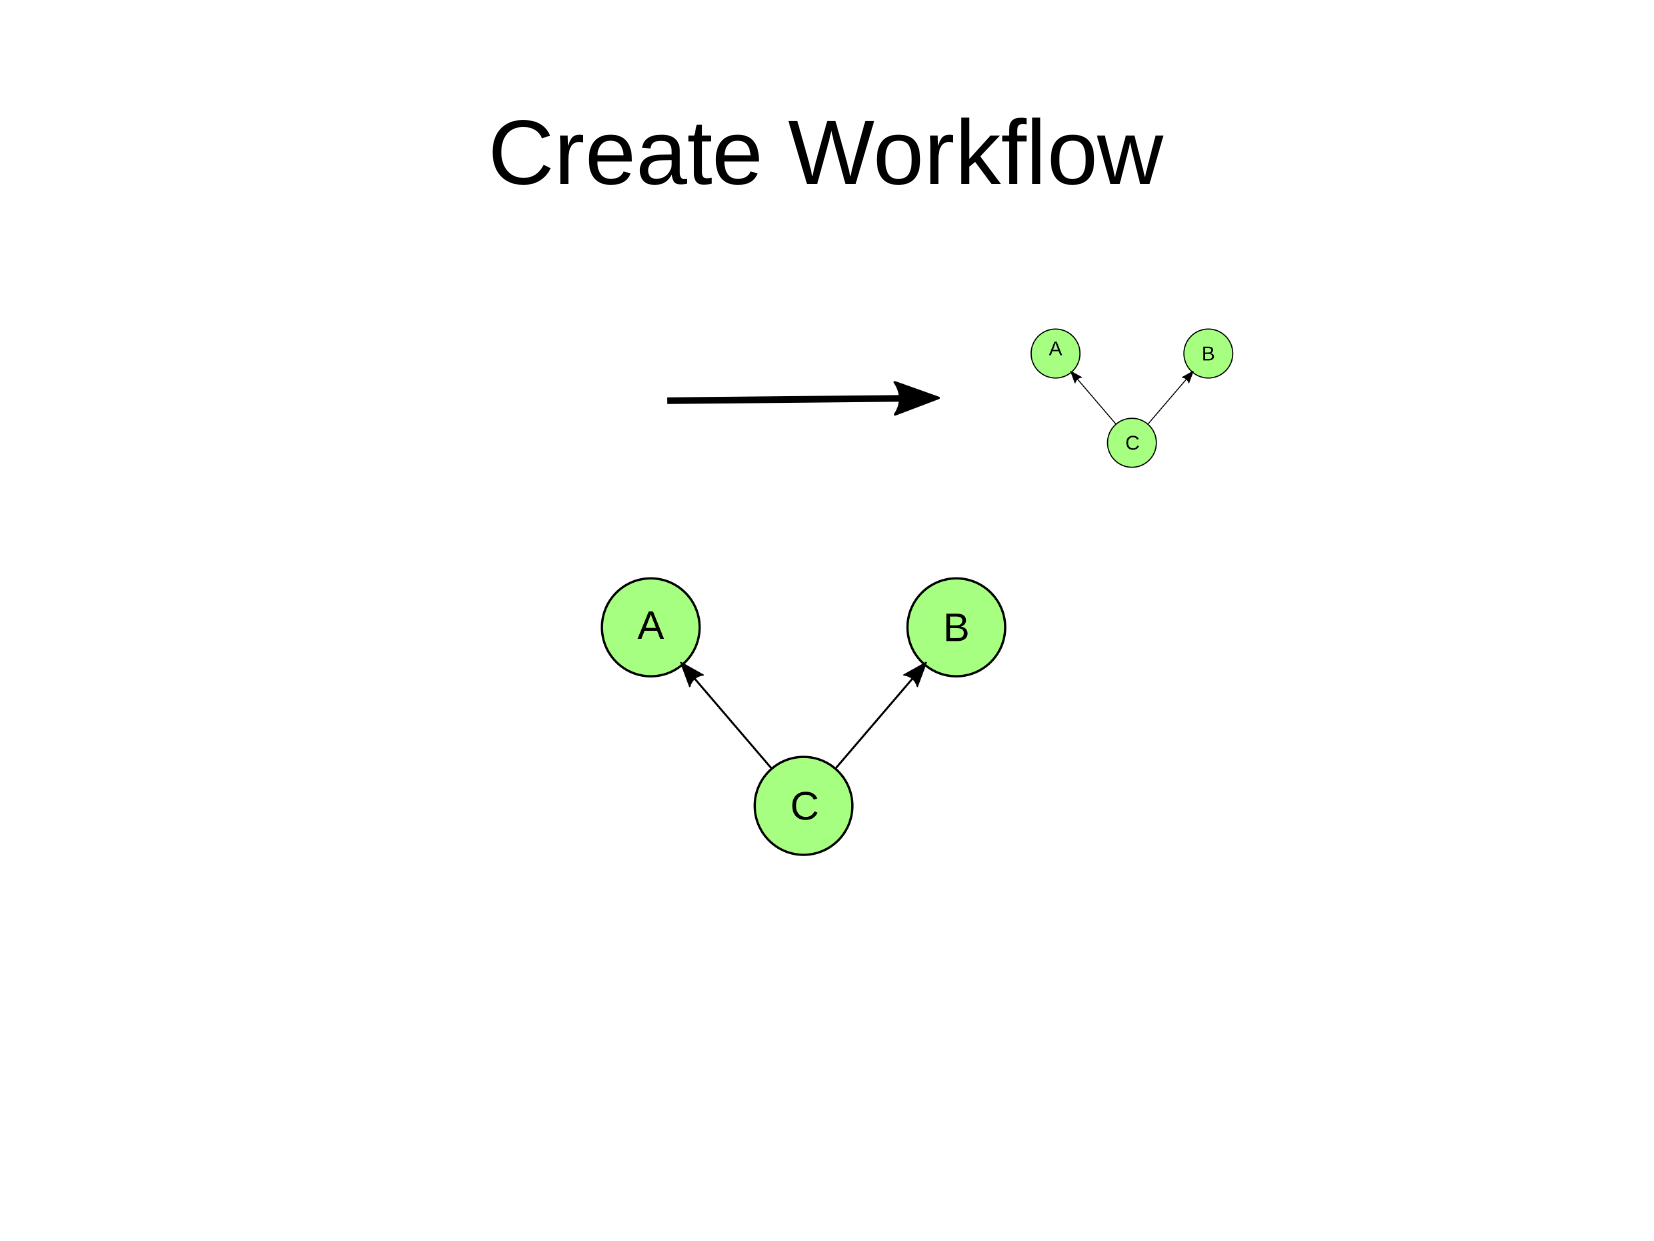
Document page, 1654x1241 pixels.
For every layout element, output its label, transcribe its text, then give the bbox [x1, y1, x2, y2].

picture [187, 290, 1467, 1010]
title Create Workflow [82, 49, 1571, 257]
